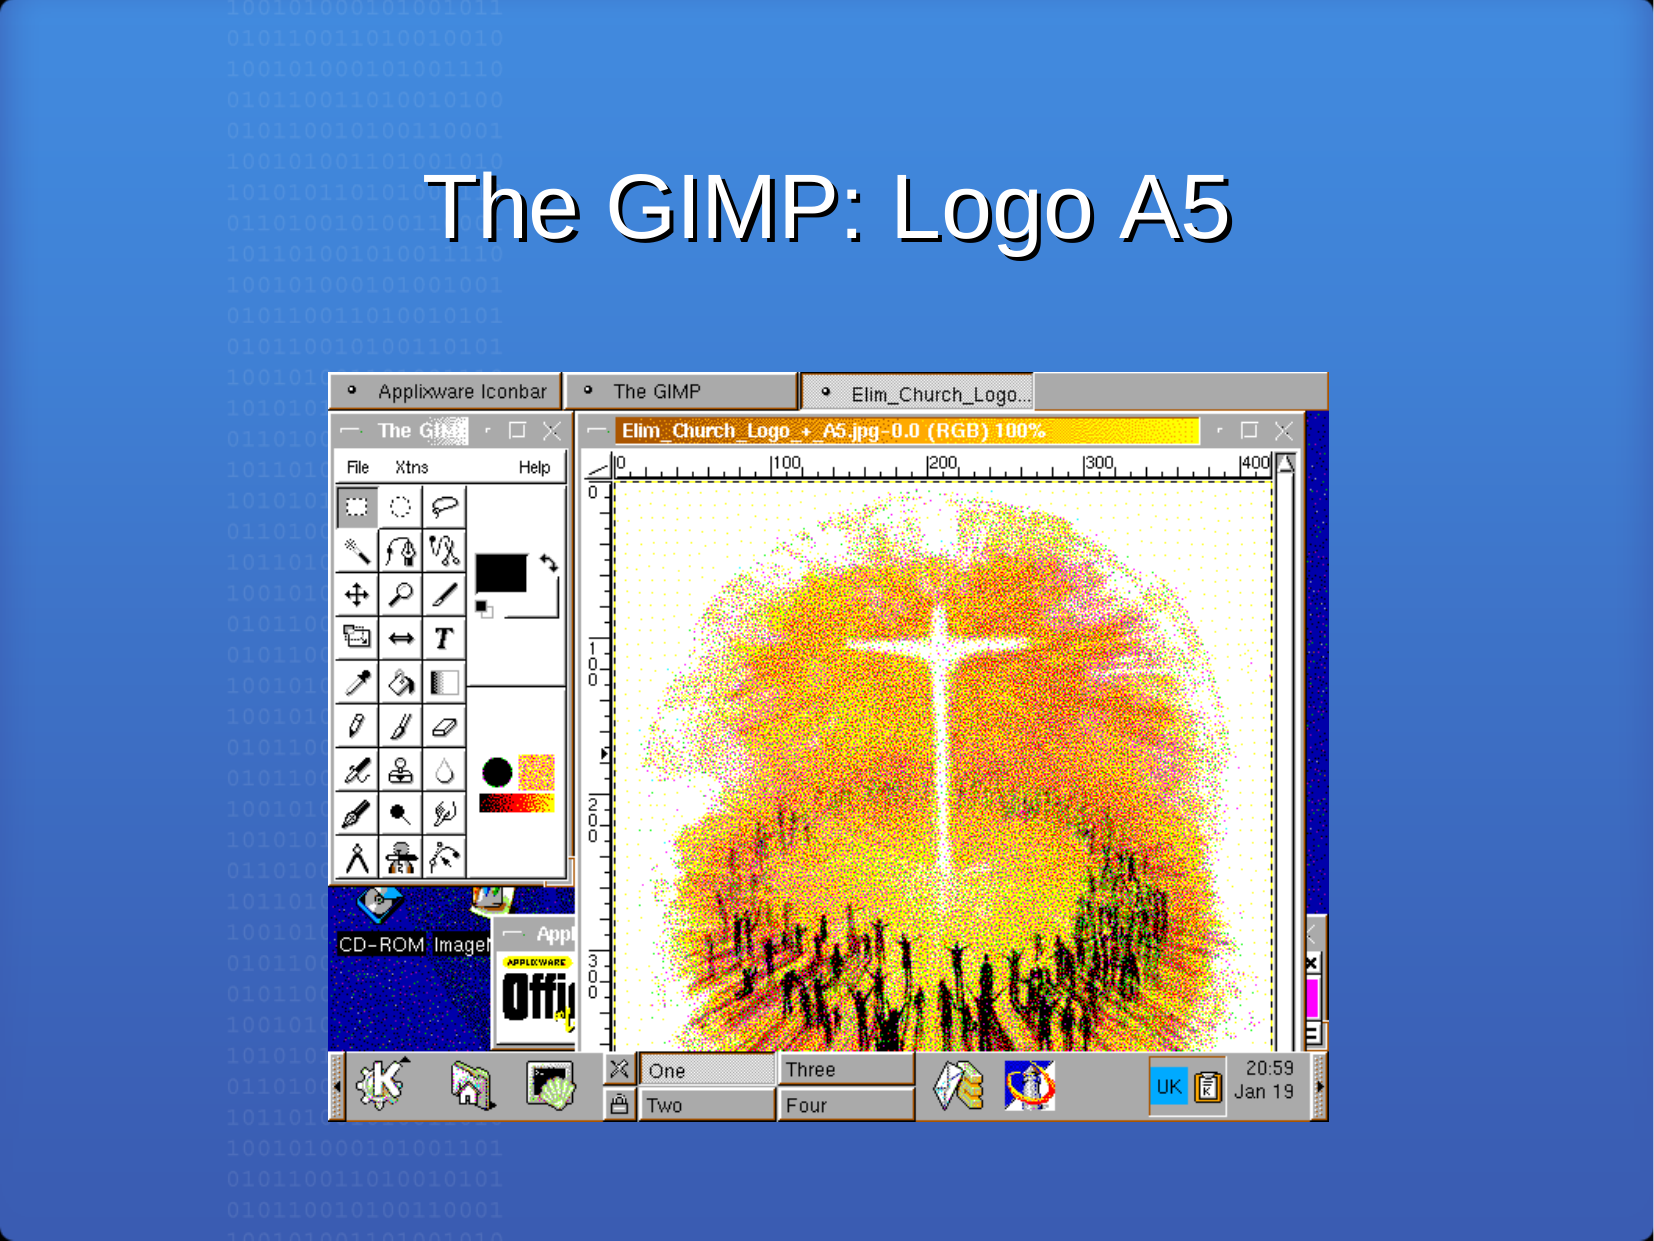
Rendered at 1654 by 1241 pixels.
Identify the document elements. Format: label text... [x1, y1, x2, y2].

title The GIMP: Logo A5 [121, 110, 1534, 303]
chart [121, 344, 1534, 1127]
picture [0, 0, 1654, 1241]
